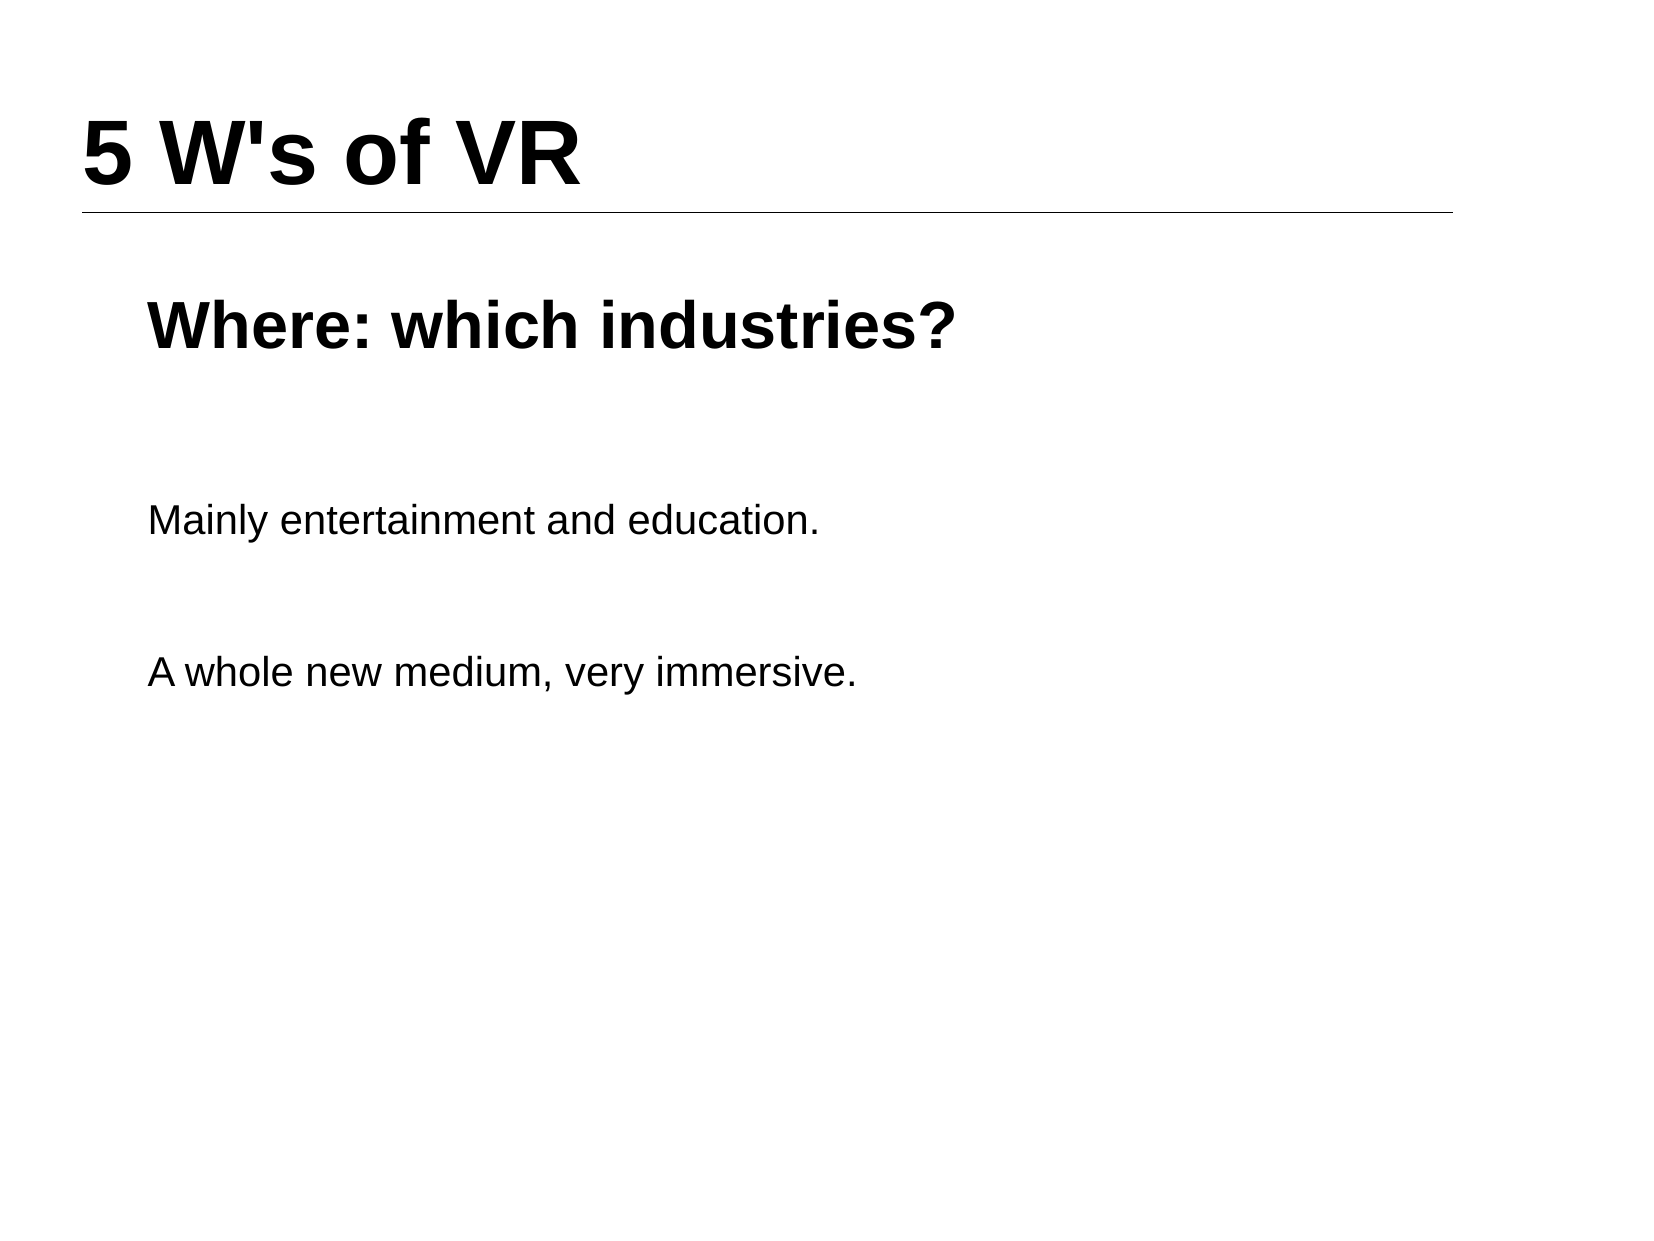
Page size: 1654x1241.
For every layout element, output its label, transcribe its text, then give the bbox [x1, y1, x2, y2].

list Where: which industries? Mainly entertainment and education. A whole new medium, very immersive. [147, 288, 1506, 1107]
title 5 W's of VR [82, 49, 1571, 257]
